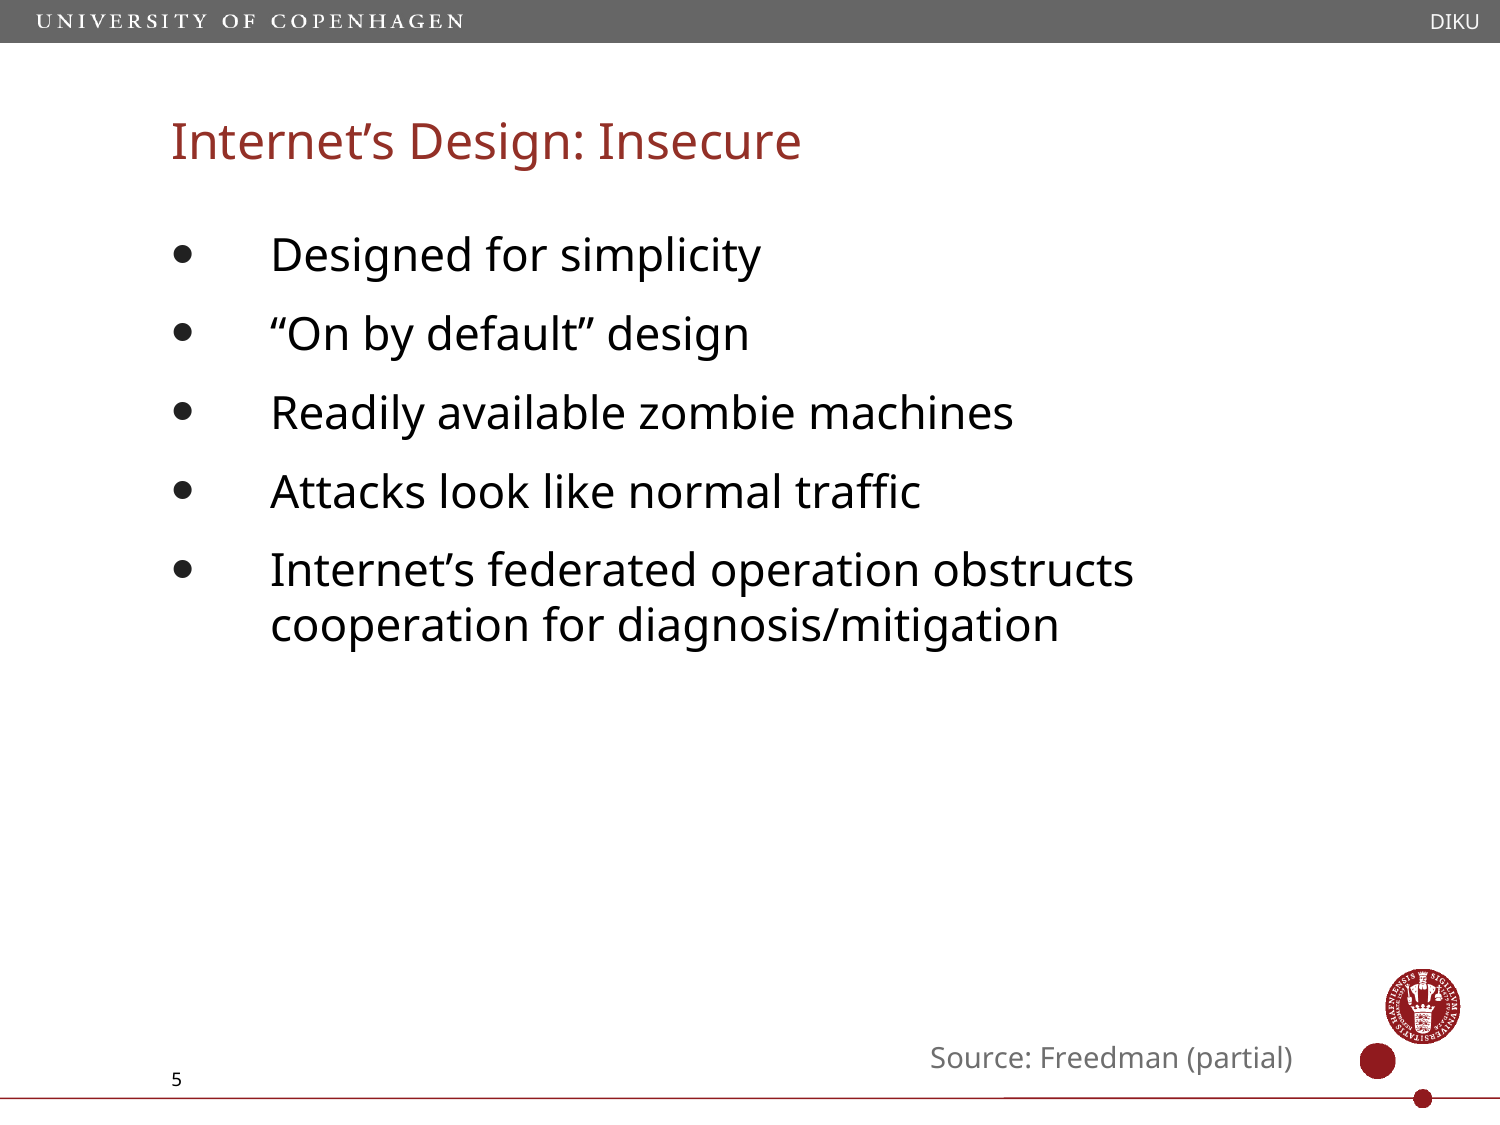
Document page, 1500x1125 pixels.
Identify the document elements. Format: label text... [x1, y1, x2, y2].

text_box DIKU [469, 0, 1495, 43]
picture [0, 910, 1500, 1122]
text_box Internet’s Design: Insecure [171, 75, 1329, 171]
text_box Designed for simplicity “On by default” design Readily available zombie machines Attacks look like normal traffic Internet’s federated operation obstructs cooperation for diagnosis/mitigation [171, 225, 1329, 900]
text_box <number> [171, 1067, 522, 1092]
text_box Source: Freedman (partial) [915, 1031, 1353, 1083]
